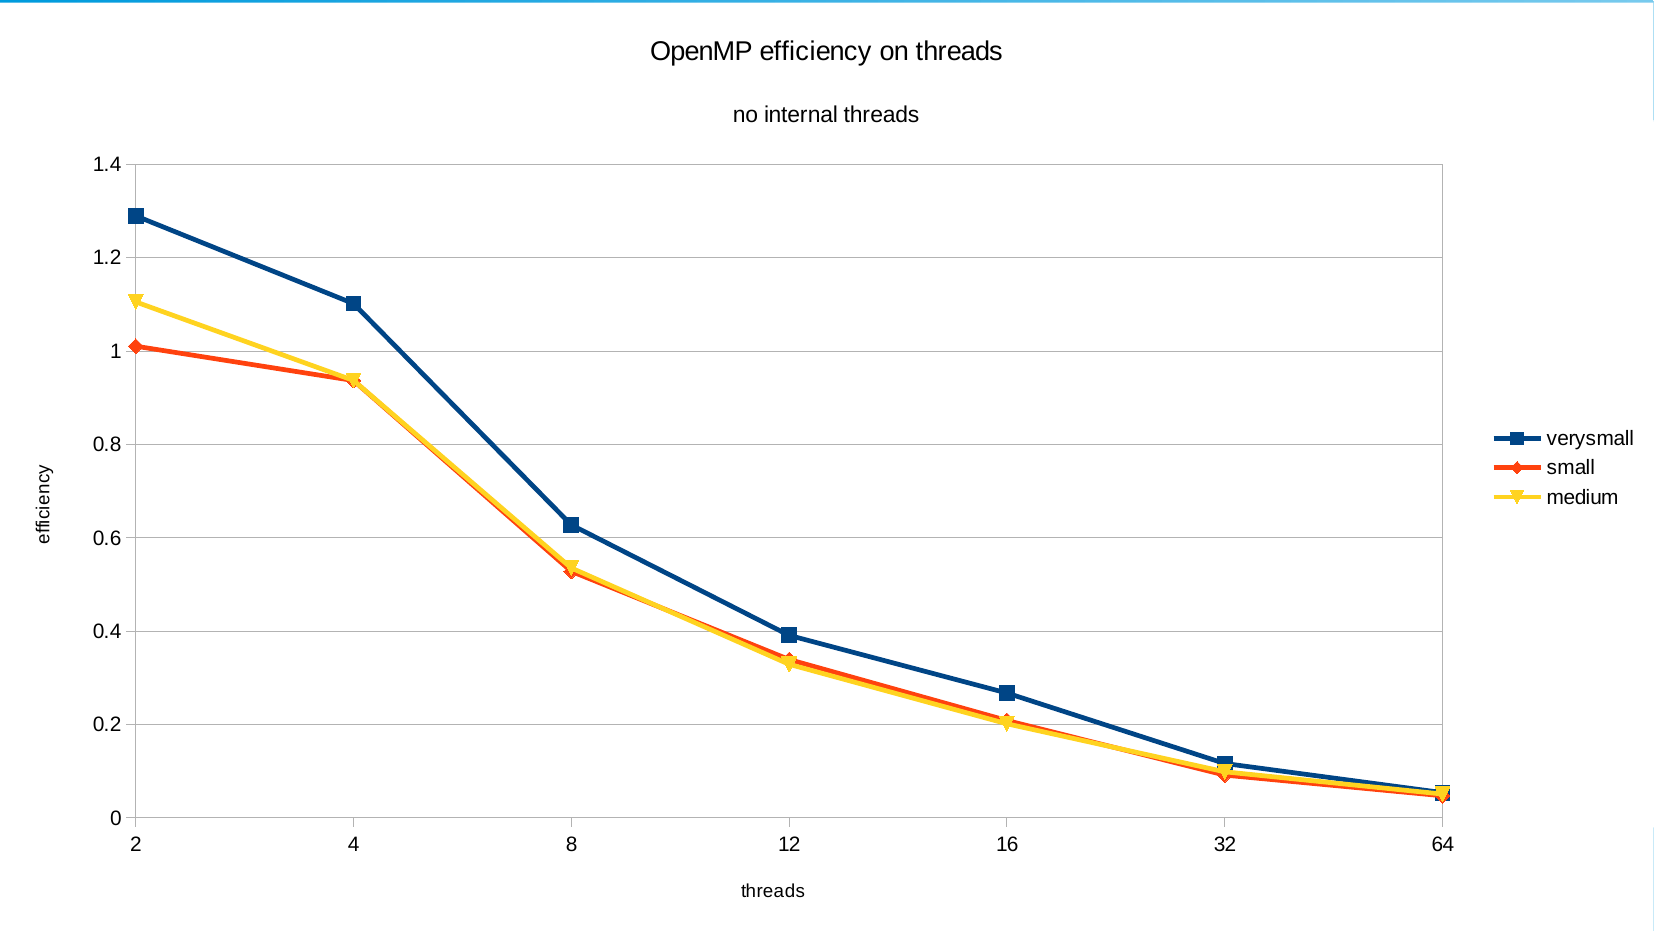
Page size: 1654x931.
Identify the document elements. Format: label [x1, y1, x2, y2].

chart [0, 2, 1654, 931]
